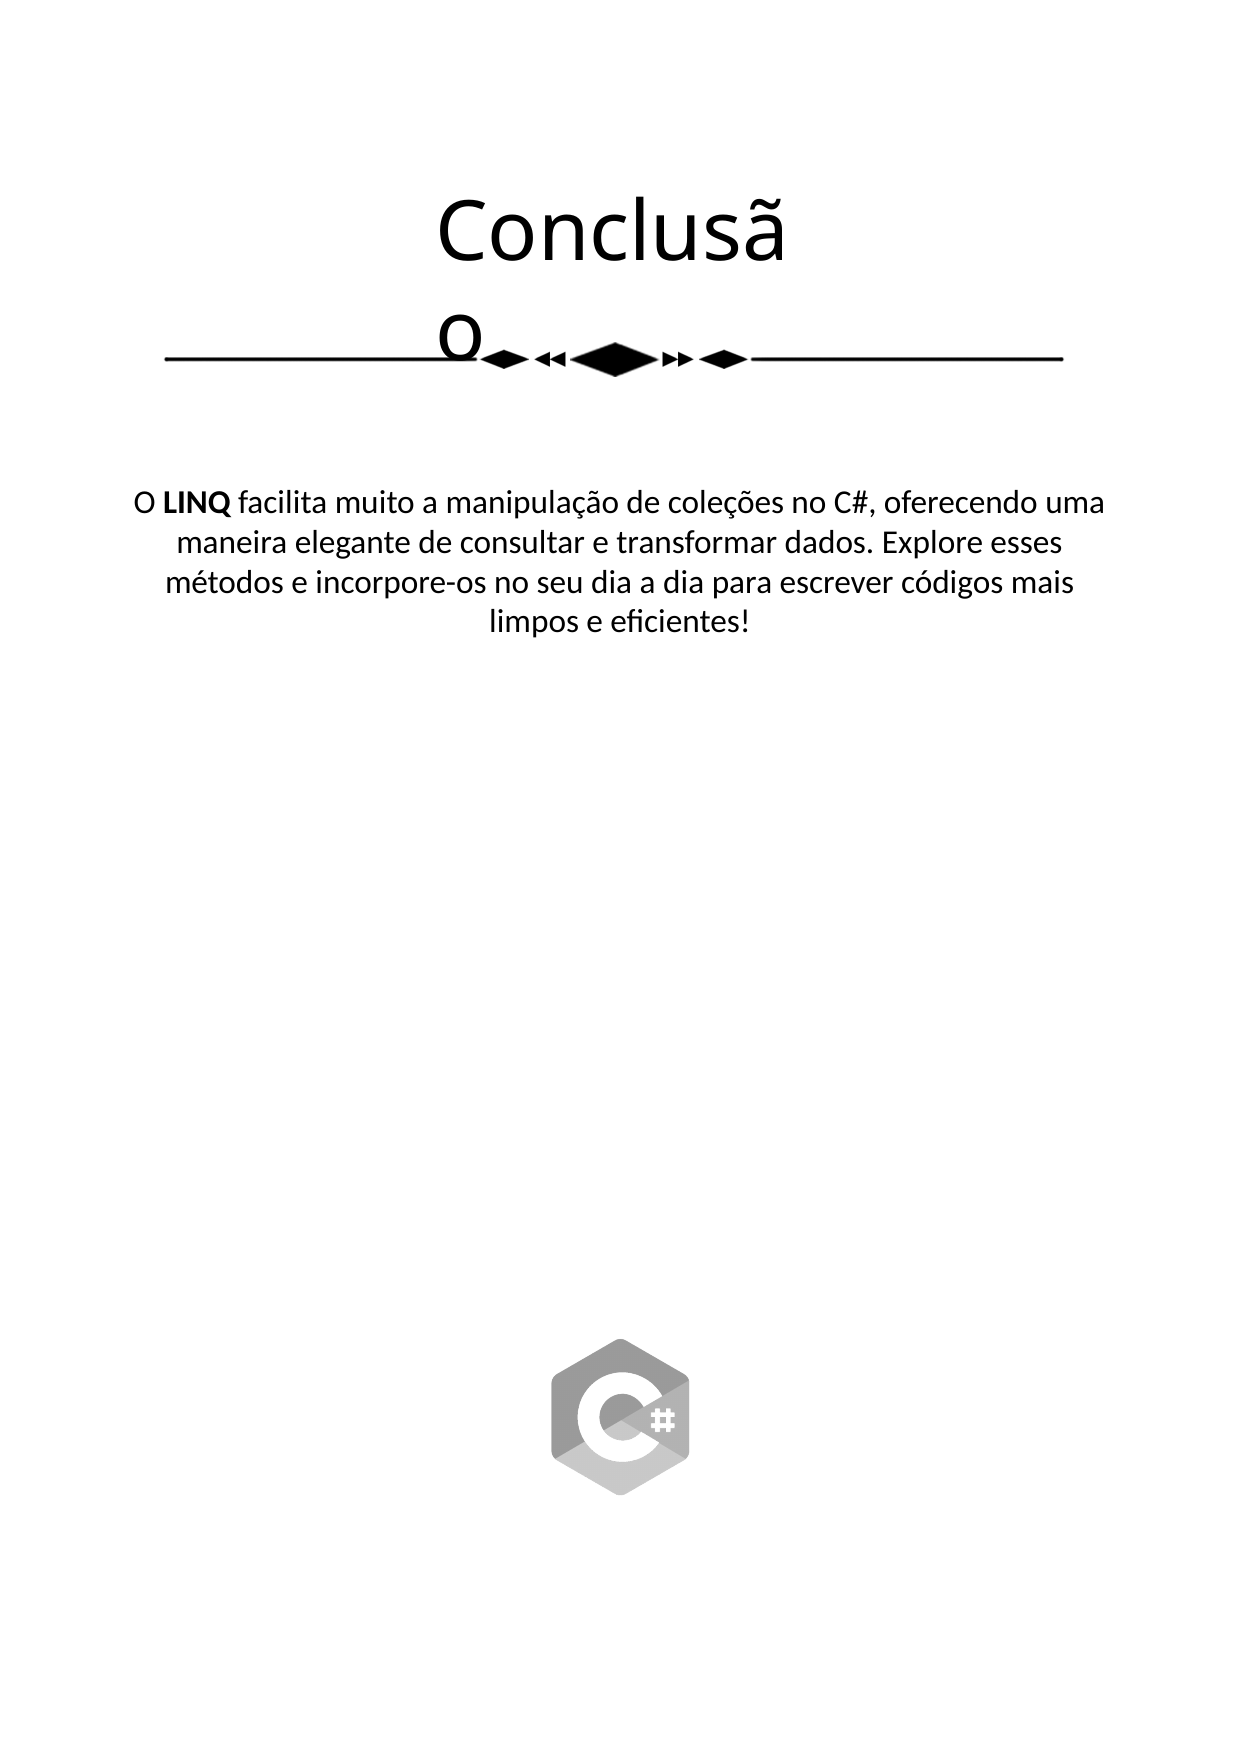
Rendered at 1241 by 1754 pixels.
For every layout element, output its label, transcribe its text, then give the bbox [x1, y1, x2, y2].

picture [531, 1328, 709, 1506]
picture [140, 88, 1101, 629]
text_box O LINQ facilita muito a manipulação de coleções no C#, oferecendo uma maneira elegante de consultar e transformar dados. Explore esses métodos e incorpore-os no seu dia a dia para escrever códigos mais limpos e eficientes! [118, 472, 1122, 650]
